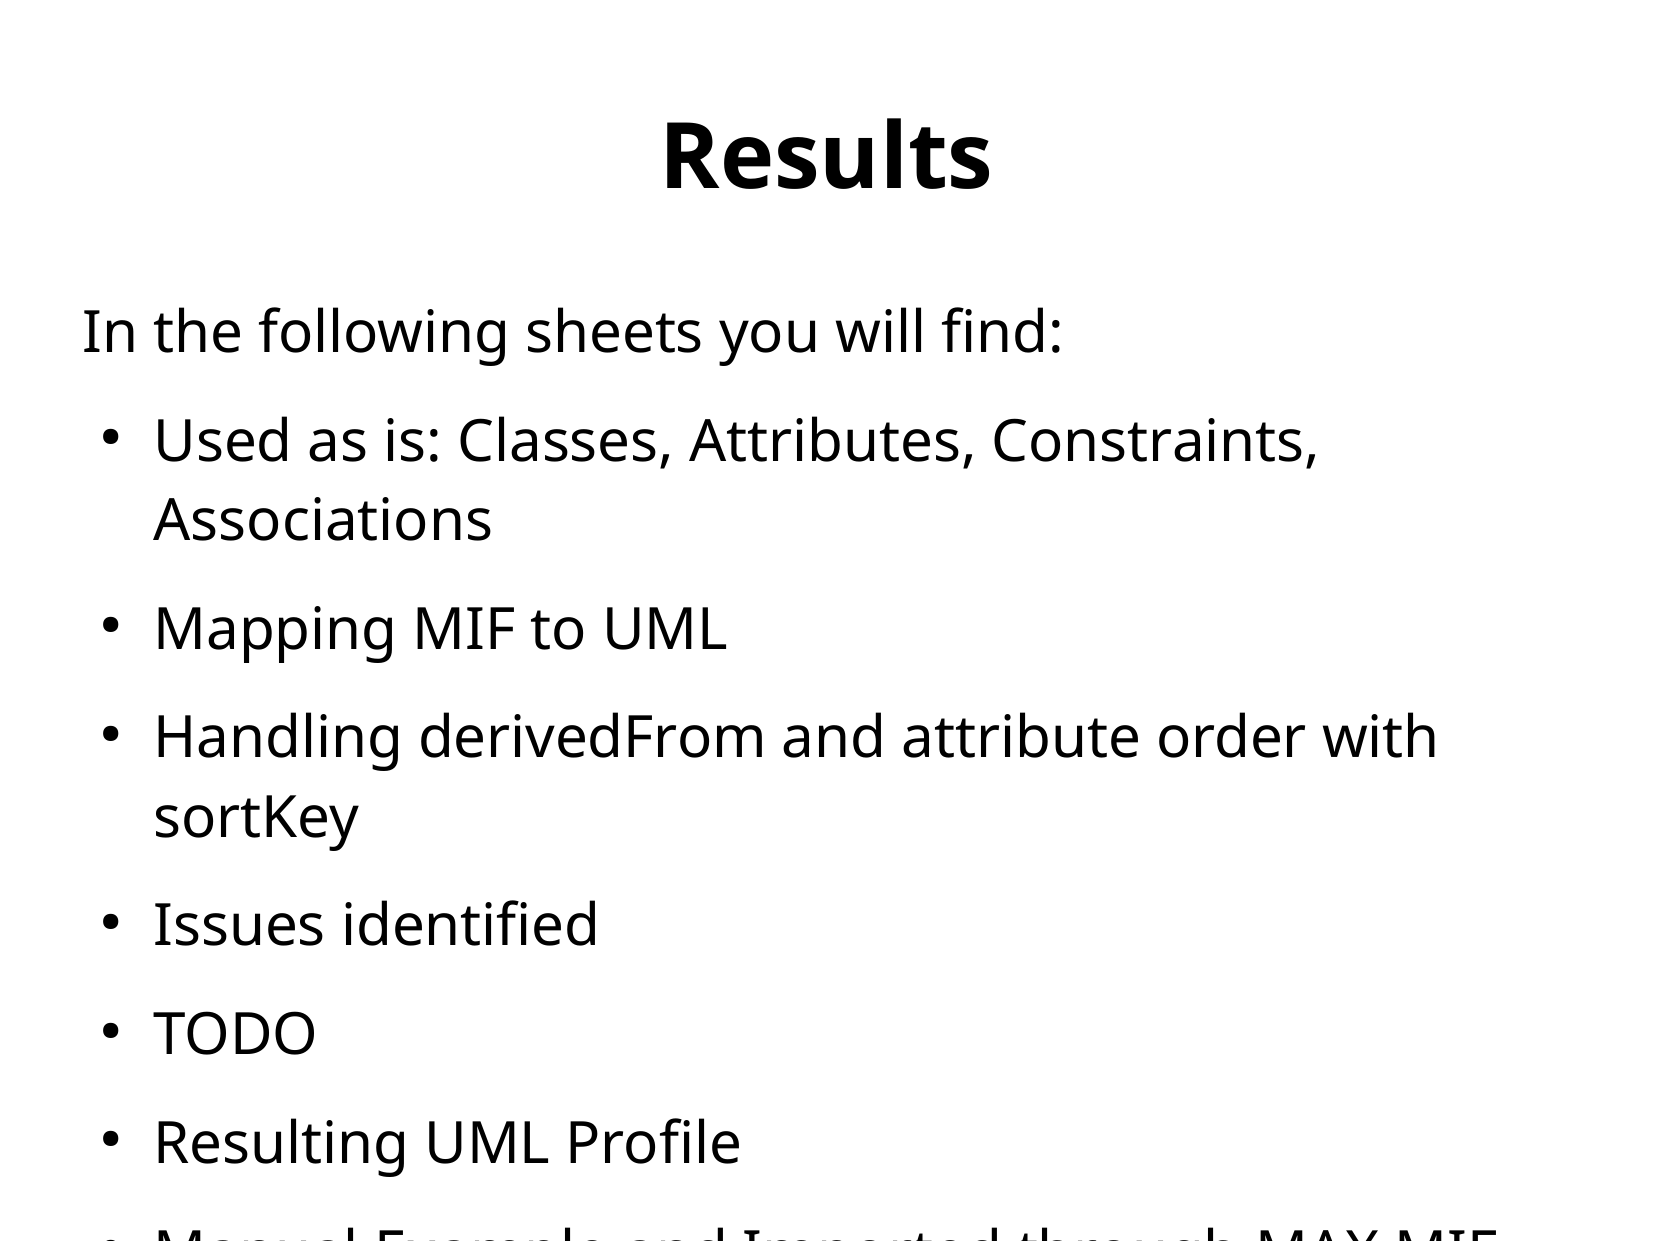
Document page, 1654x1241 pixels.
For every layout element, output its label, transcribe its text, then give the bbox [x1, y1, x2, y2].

list In the following sheets you will find: Used as is: Classes, Attributes, Constraints, Associations Mapping MIF to UML Handling derivedFrom and attribute order with sortKey Issues identified TODO Resulting UML Profile Manual Example and Imported through MAX MIF Example Special EA features used [82, 290, 1571, 1155]
title Results [82, 49, 1571, 257]
